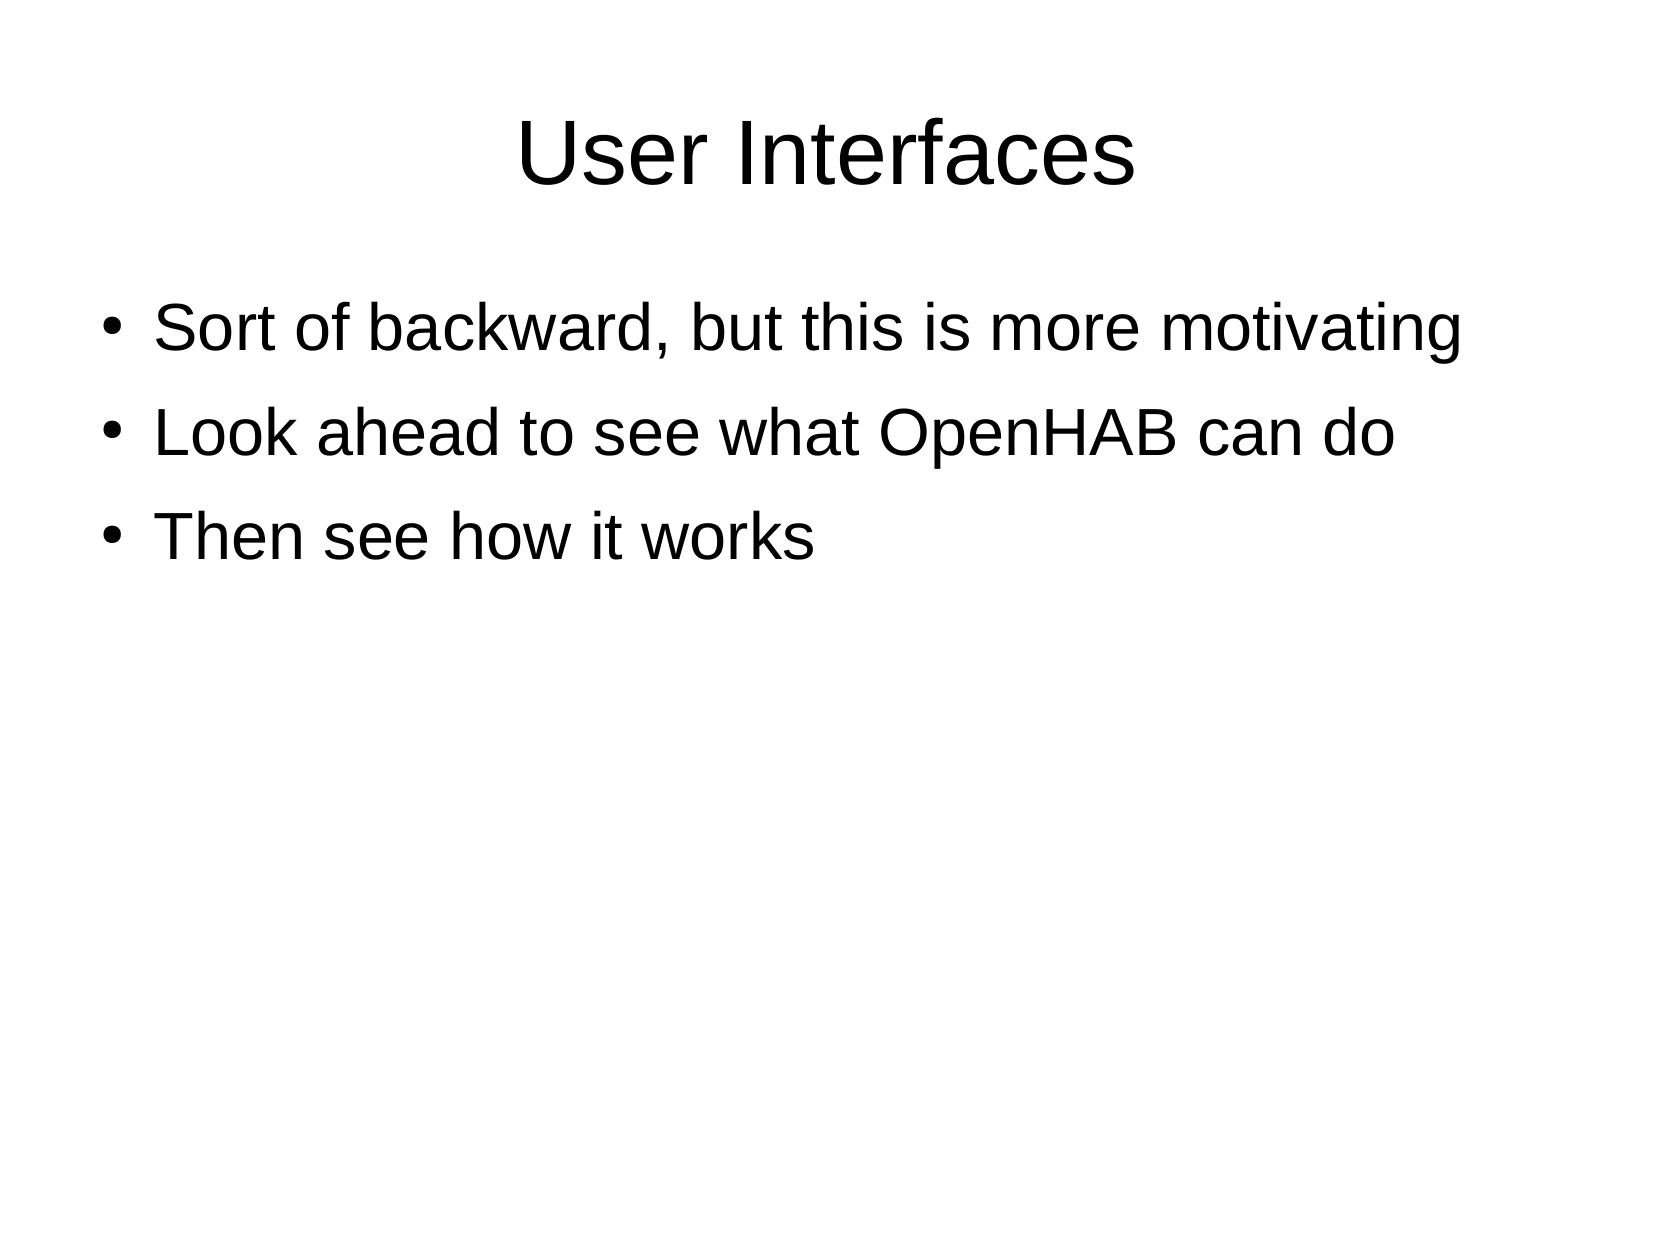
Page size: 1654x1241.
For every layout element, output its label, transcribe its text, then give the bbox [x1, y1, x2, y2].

list Sort of backward, but this is more motivating Look ahead to see what OpenHAB can do Then see how it works [82, 290, 1571, 1010]
title User Interfaces [82, 49, 1571, 257]
